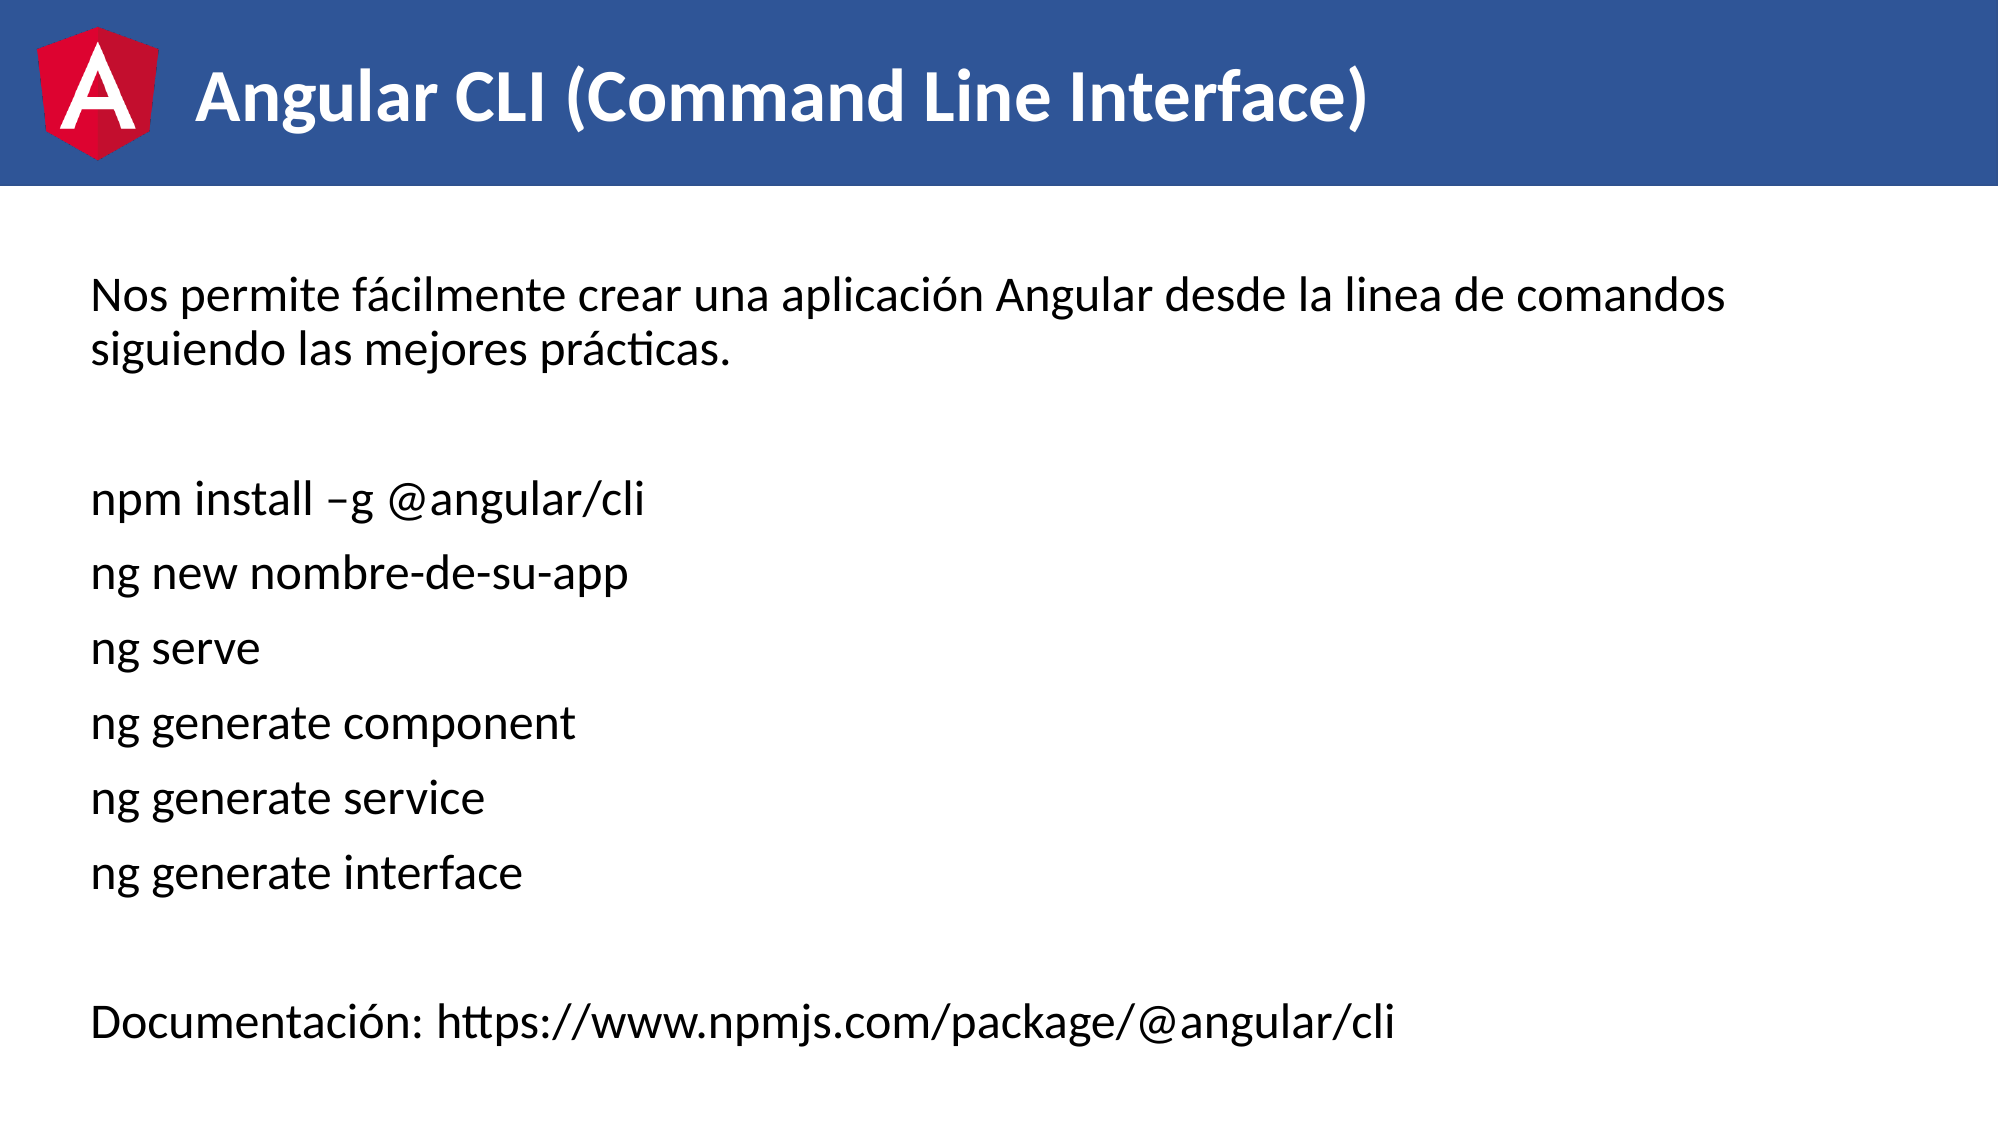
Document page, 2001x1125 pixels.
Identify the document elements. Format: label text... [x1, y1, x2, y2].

picture [16, 6, 179, 173]
text_box [0, 0, 1997, 185]
text_box Angular CLI (Command Line Interface) [180, 38, 1971, 145]
subtitle Nos permite fácilmente crear una aplicación Angular desde la linea de comandos siguiendo las mejores prácticas. npm install –g @angular/cli ng new nombre-de-su-app ng serve ng generate component ng generate service ng generate interface Documentación: https://www.npmjs.com/package/@angular/cli [75, 260, 1925, 1082]
